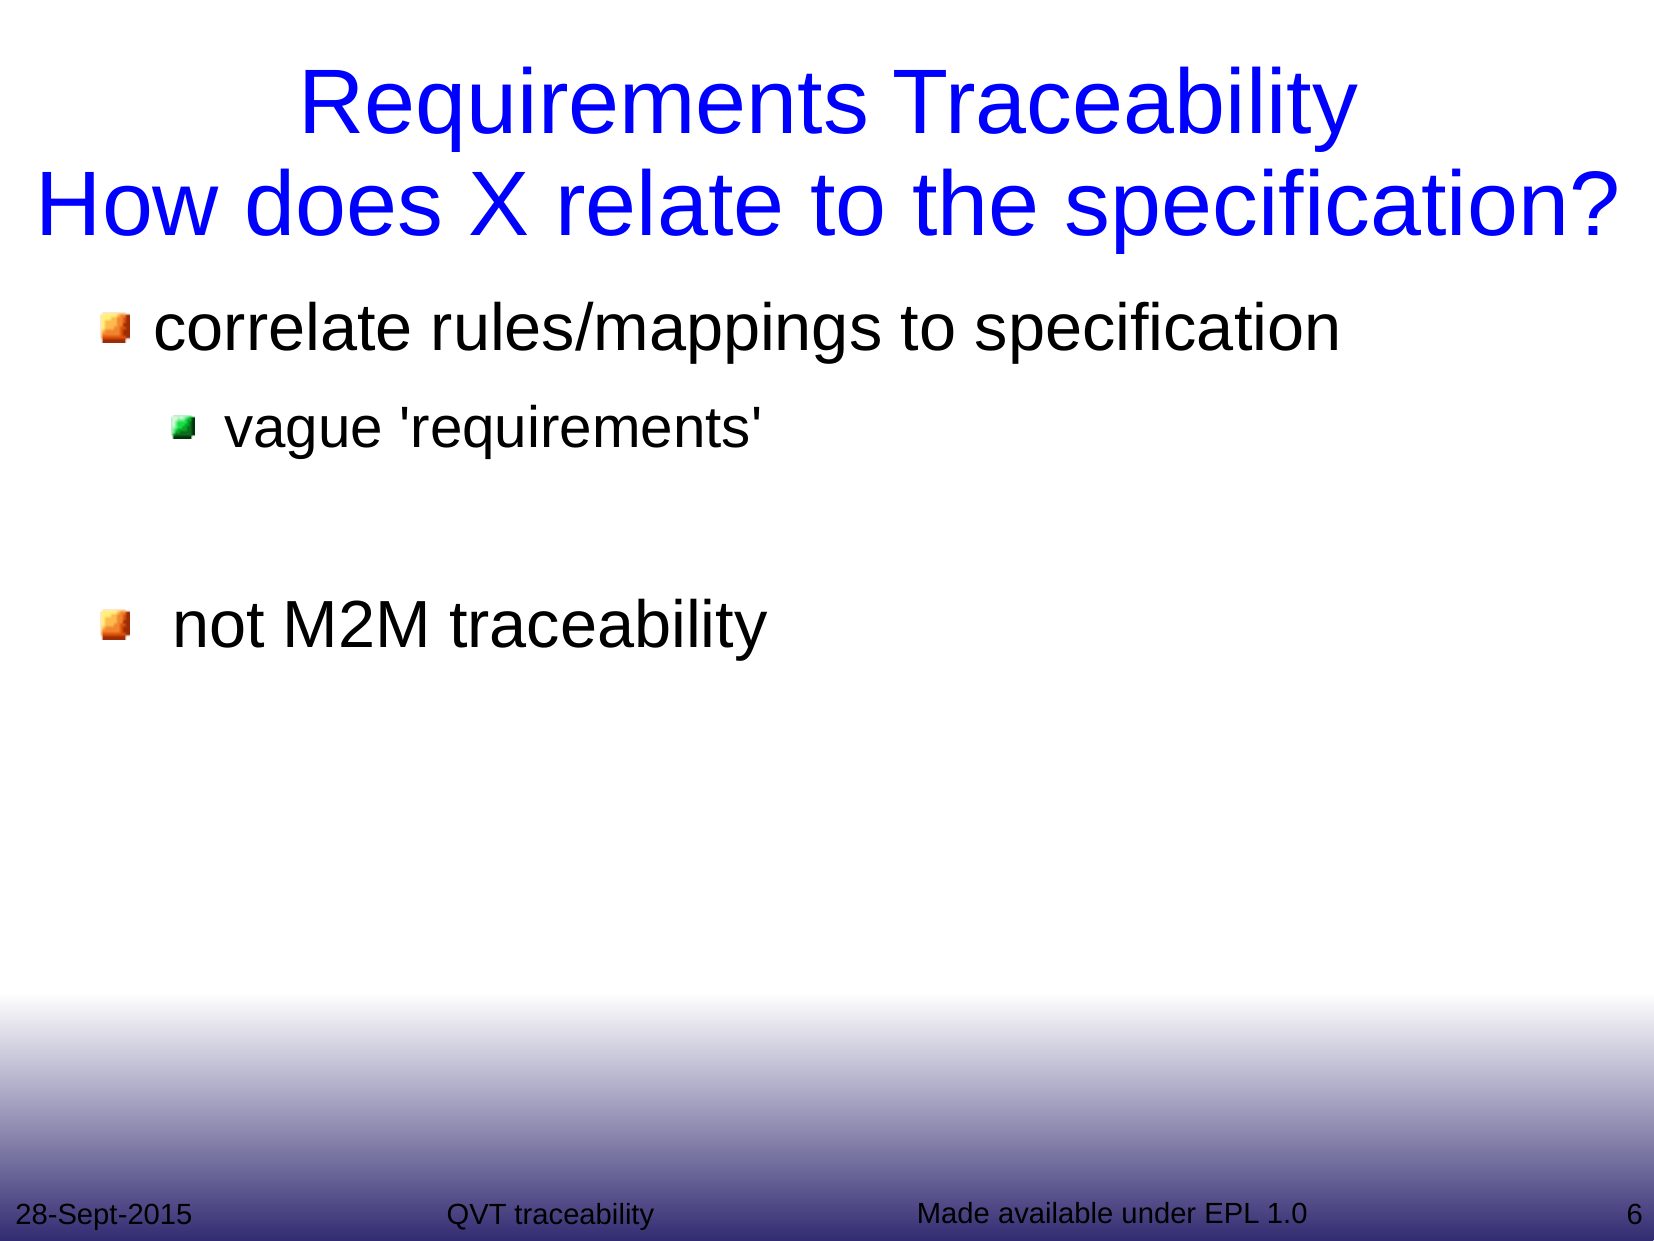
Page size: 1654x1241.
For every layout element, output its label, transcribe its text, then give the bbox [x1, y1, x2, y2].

list correlate rules/mappings to specification vague 'requirements' not M2M traceability [82, 290, 1571, 1109]
title Requirements Traceability How does X relate to the specification? [31, 49, 1627, 257]
